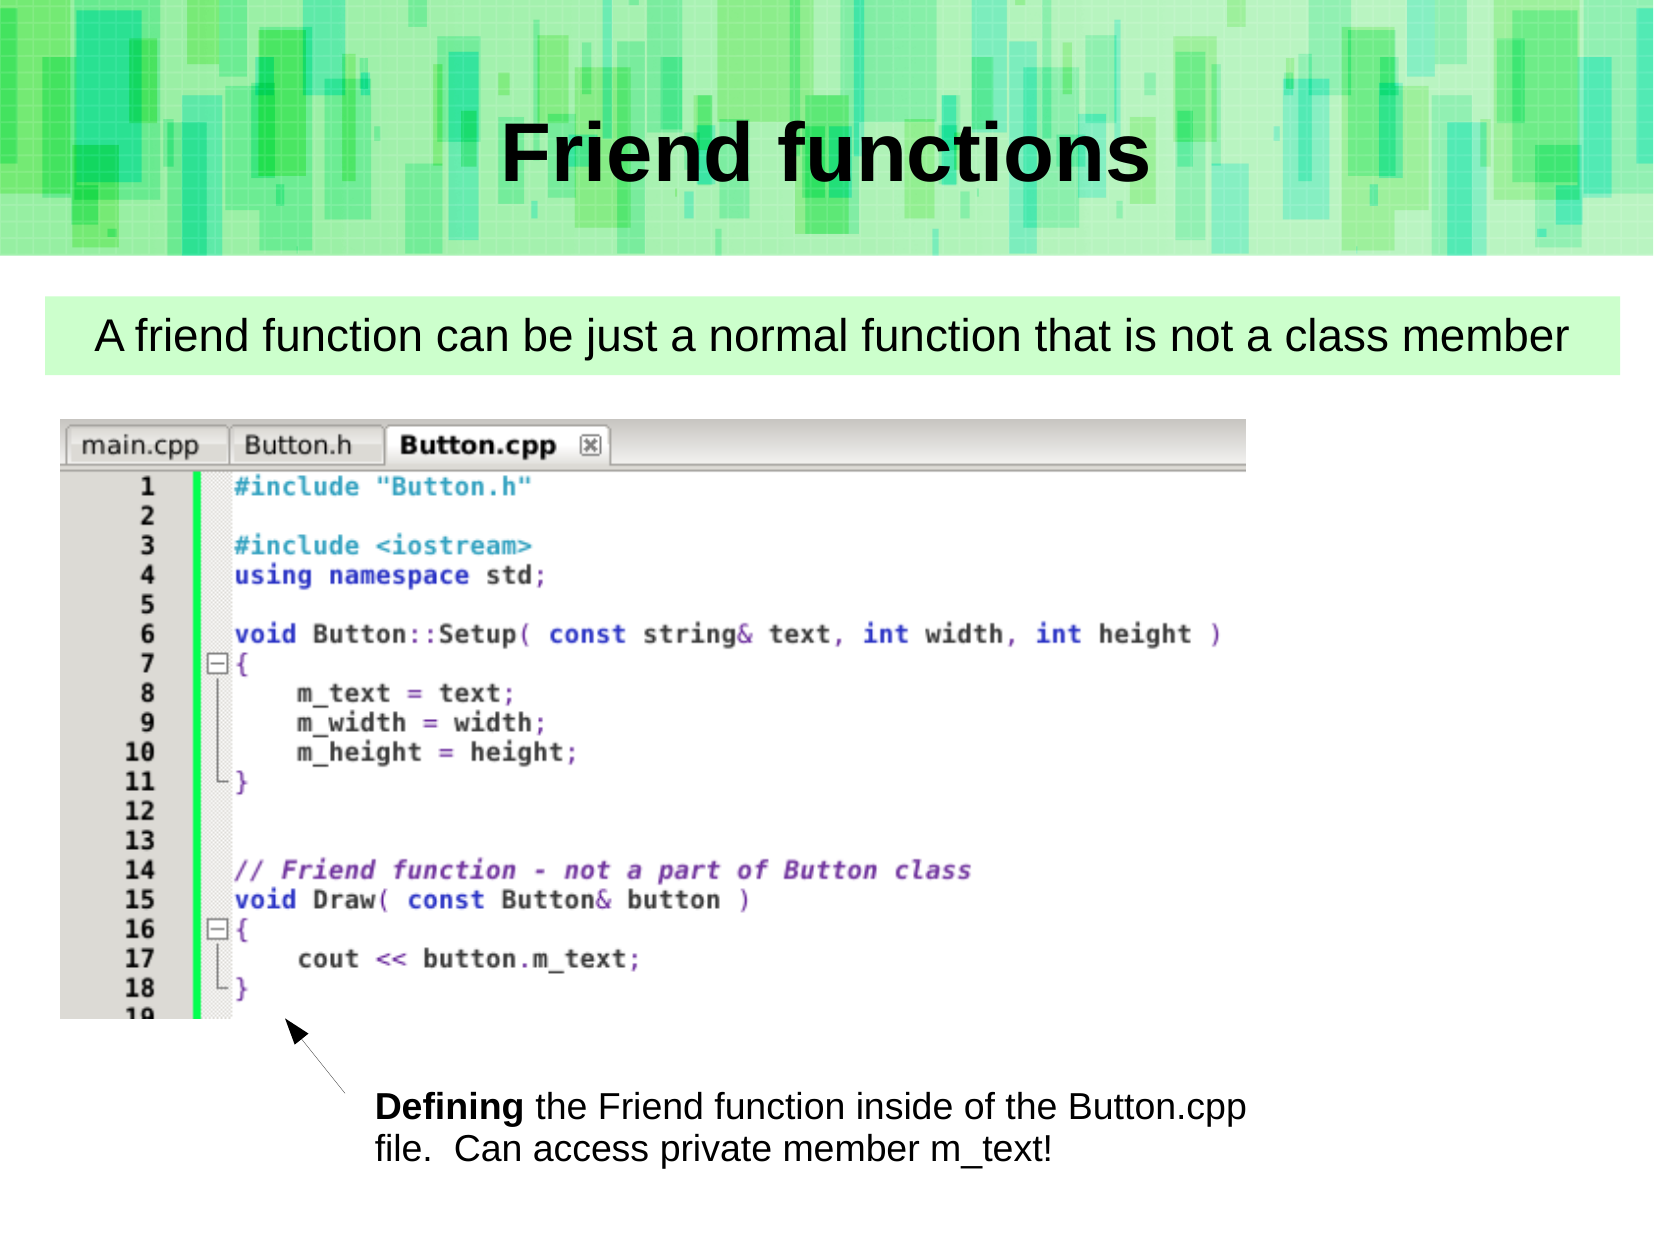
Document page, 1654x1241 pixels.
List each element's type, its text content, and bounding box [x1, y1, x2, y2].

text_box Defining the Friend function inside of the Button.cpp file. Can access private member m_text! [360, 1078, 1291, 1178]
picture [0, 0, 1654, 1241]
title Friend functions [82, 49, 1571, 257]
text_box A friend function can be just a normal function that is not a class member [45, 296, 1621, 376]
